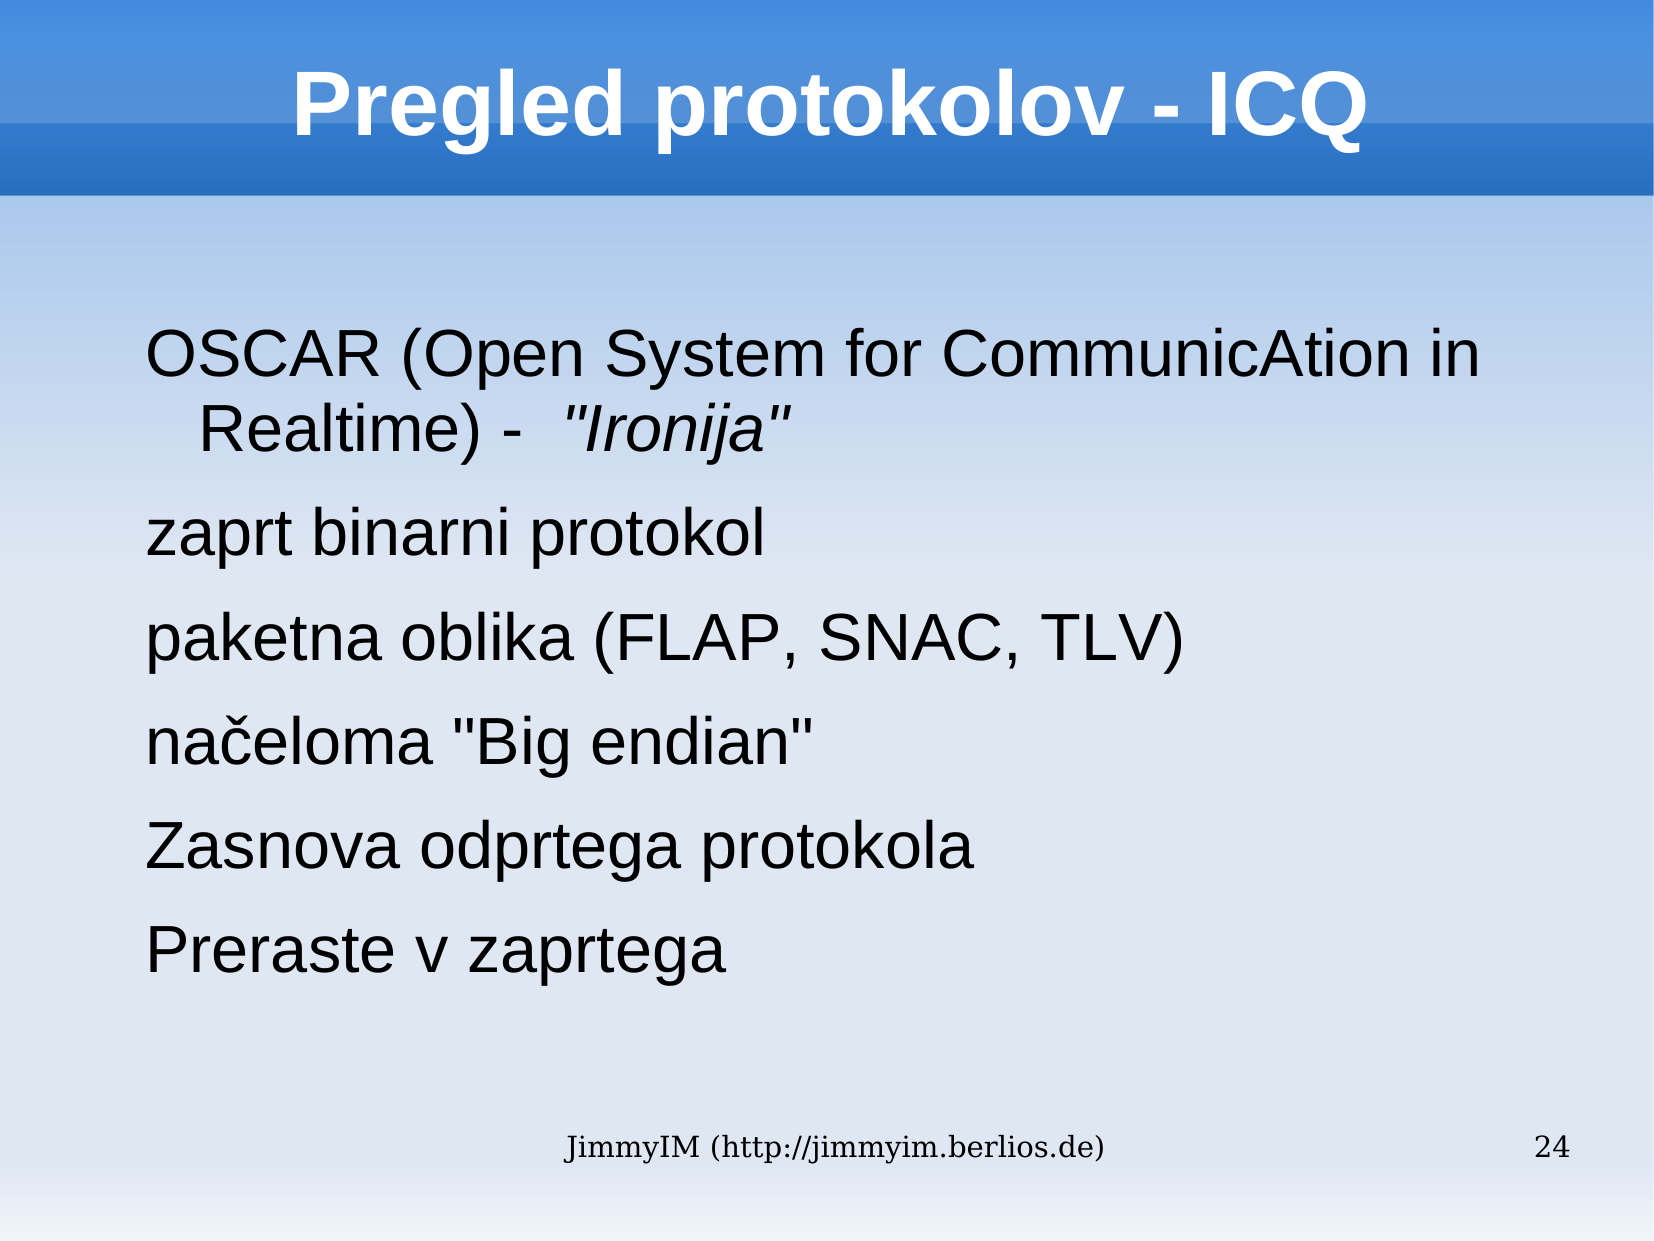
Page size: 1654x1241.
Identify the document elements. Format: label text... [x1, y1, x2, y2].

list OSCAR (Open System for CommunicAtion in Realtime) - "Ironija" zaprt binarni protokol paketna oblika (FLAP, SNAC, TLV) načeloma "Big endian" Zasnova odprtega protokola Preraste v zaprtega [127, 316, 1603, 1174]
title Pregled protokolov - ICQ [125, 0, 1538, 208]
picture [0, 0, 1654, 1241]
